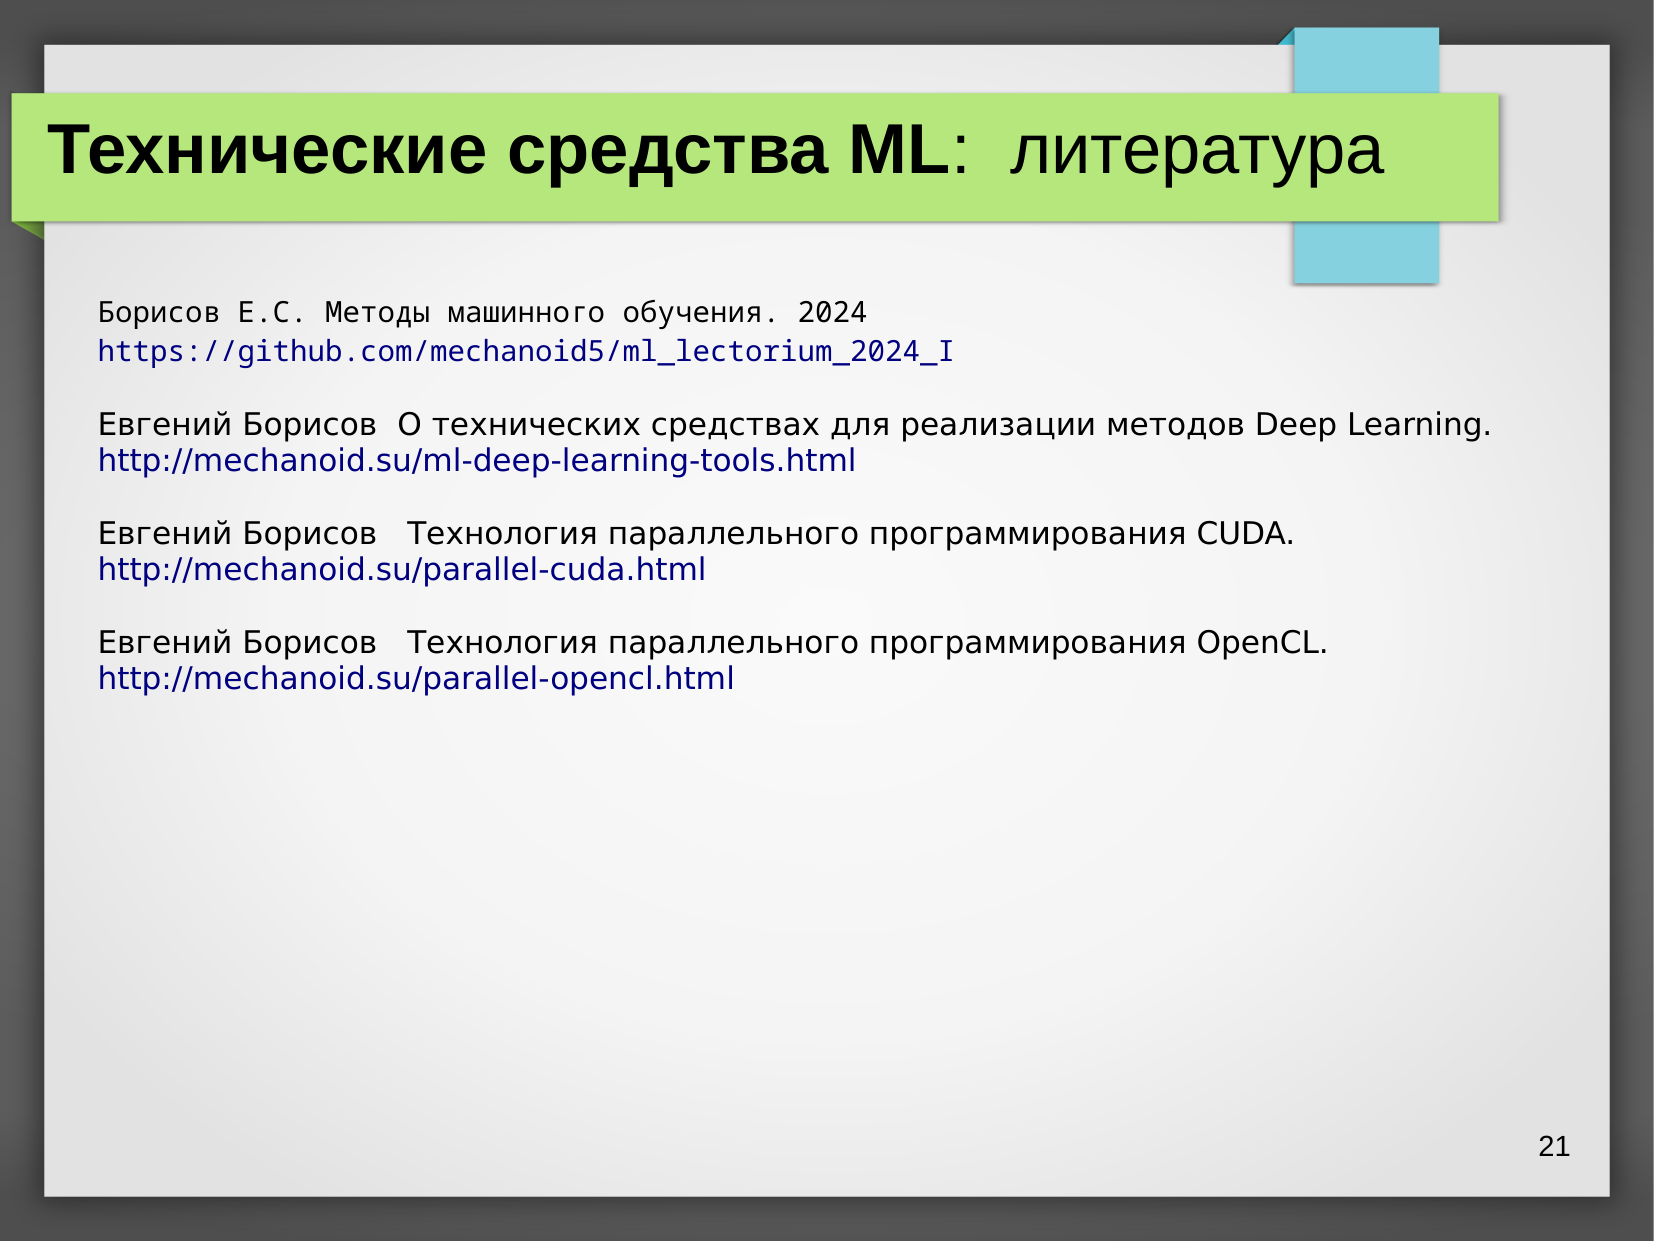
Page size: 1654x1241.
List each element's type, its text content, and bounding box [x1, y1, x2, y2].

picture [0, 0, 1654, 1241]
text_box Борисов Е.С. Методы машинного обучения. 2024 https://github.com/mechanoid5/ml_lectorium_2024_I Евгений Борисов О технических средствах для реализации методов Deep Learning. http://mechanoid.su/ml-deep-learning-tools.html Евгений Борисов Технология параллельного программирования CUDA. http://mechanoid.su/parallel-cuda.html Евгений Борисов Технология параллельного программирования OpenCL. http://mechanoid.su/parallel-opencl.html [82, 283, 1512, 766]
title Технические средства ML: литература [47, 96, 1536, 201]
